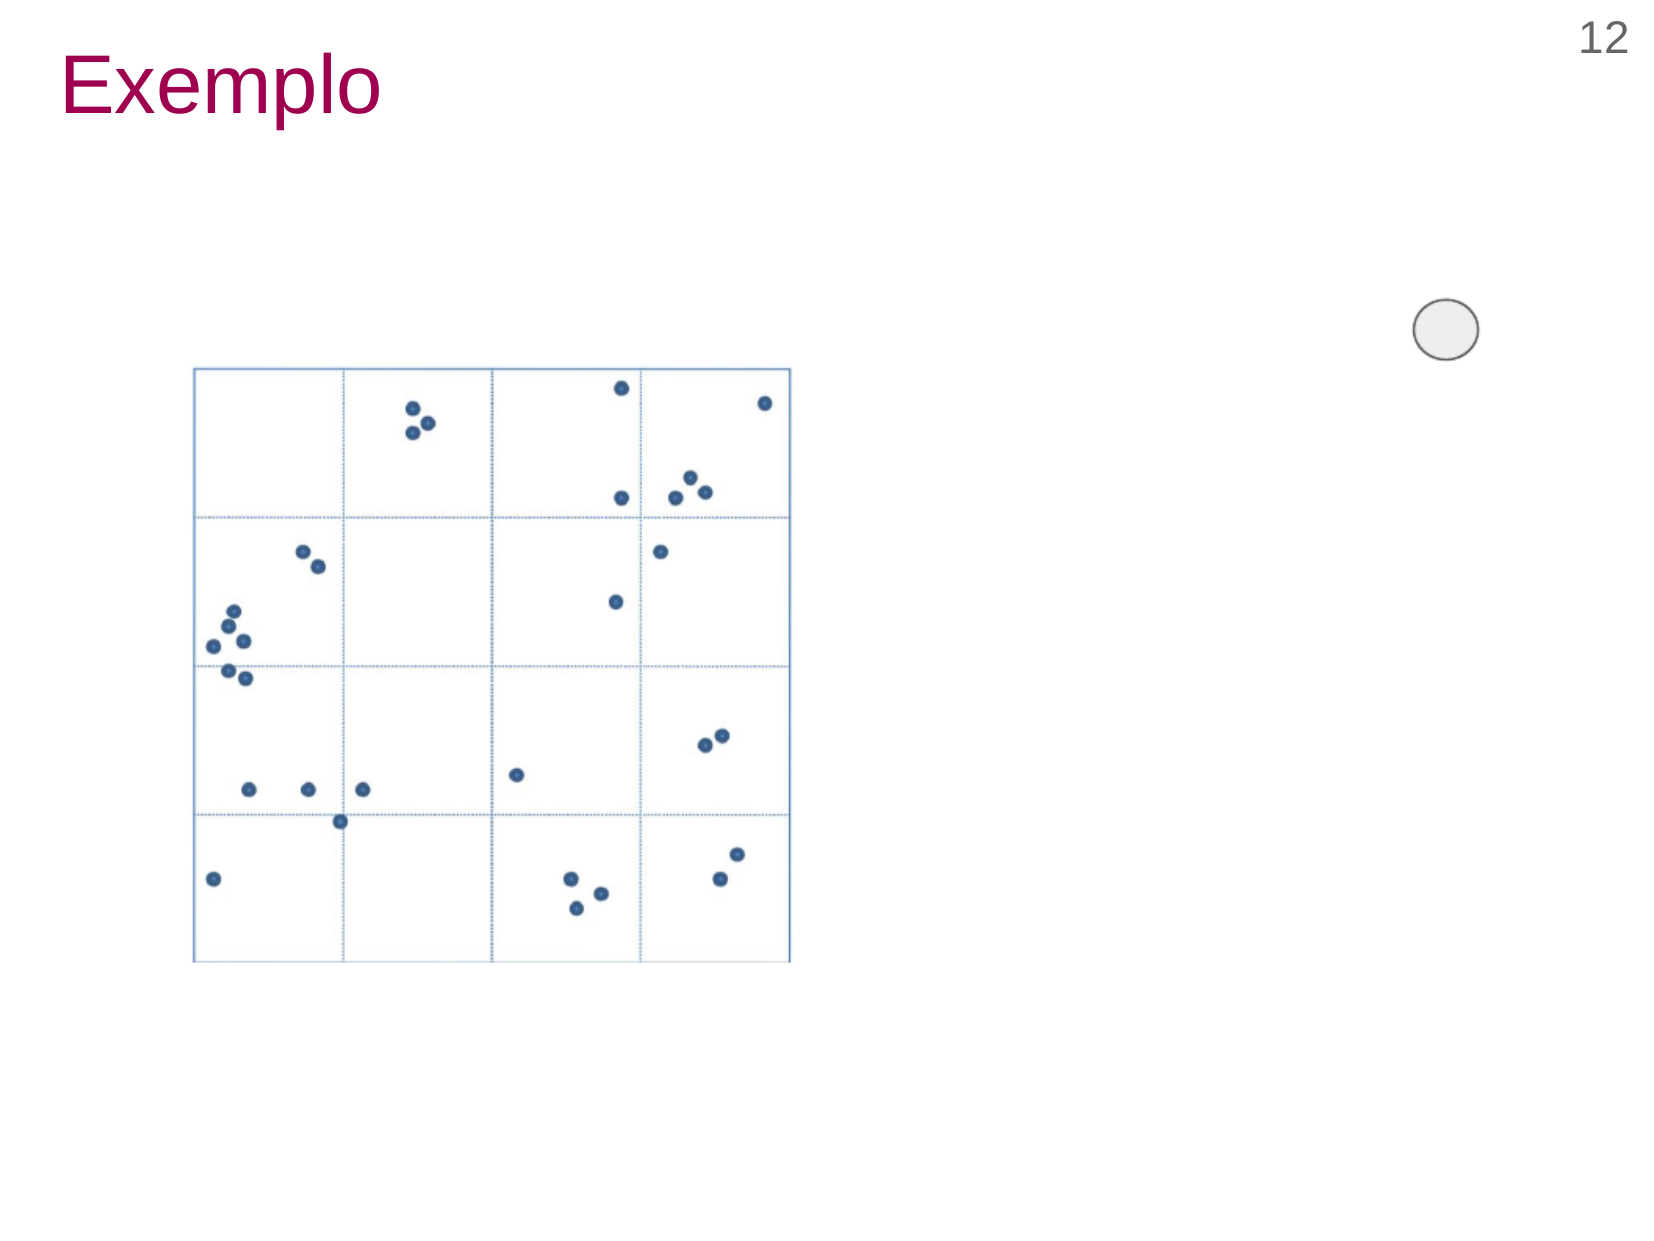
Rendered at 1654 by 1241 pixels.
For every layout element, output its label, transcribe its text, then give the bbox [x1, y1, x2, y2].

picture [190, 295, 1482, 966]
title Exemplo [59, 29, 1595, 148]
